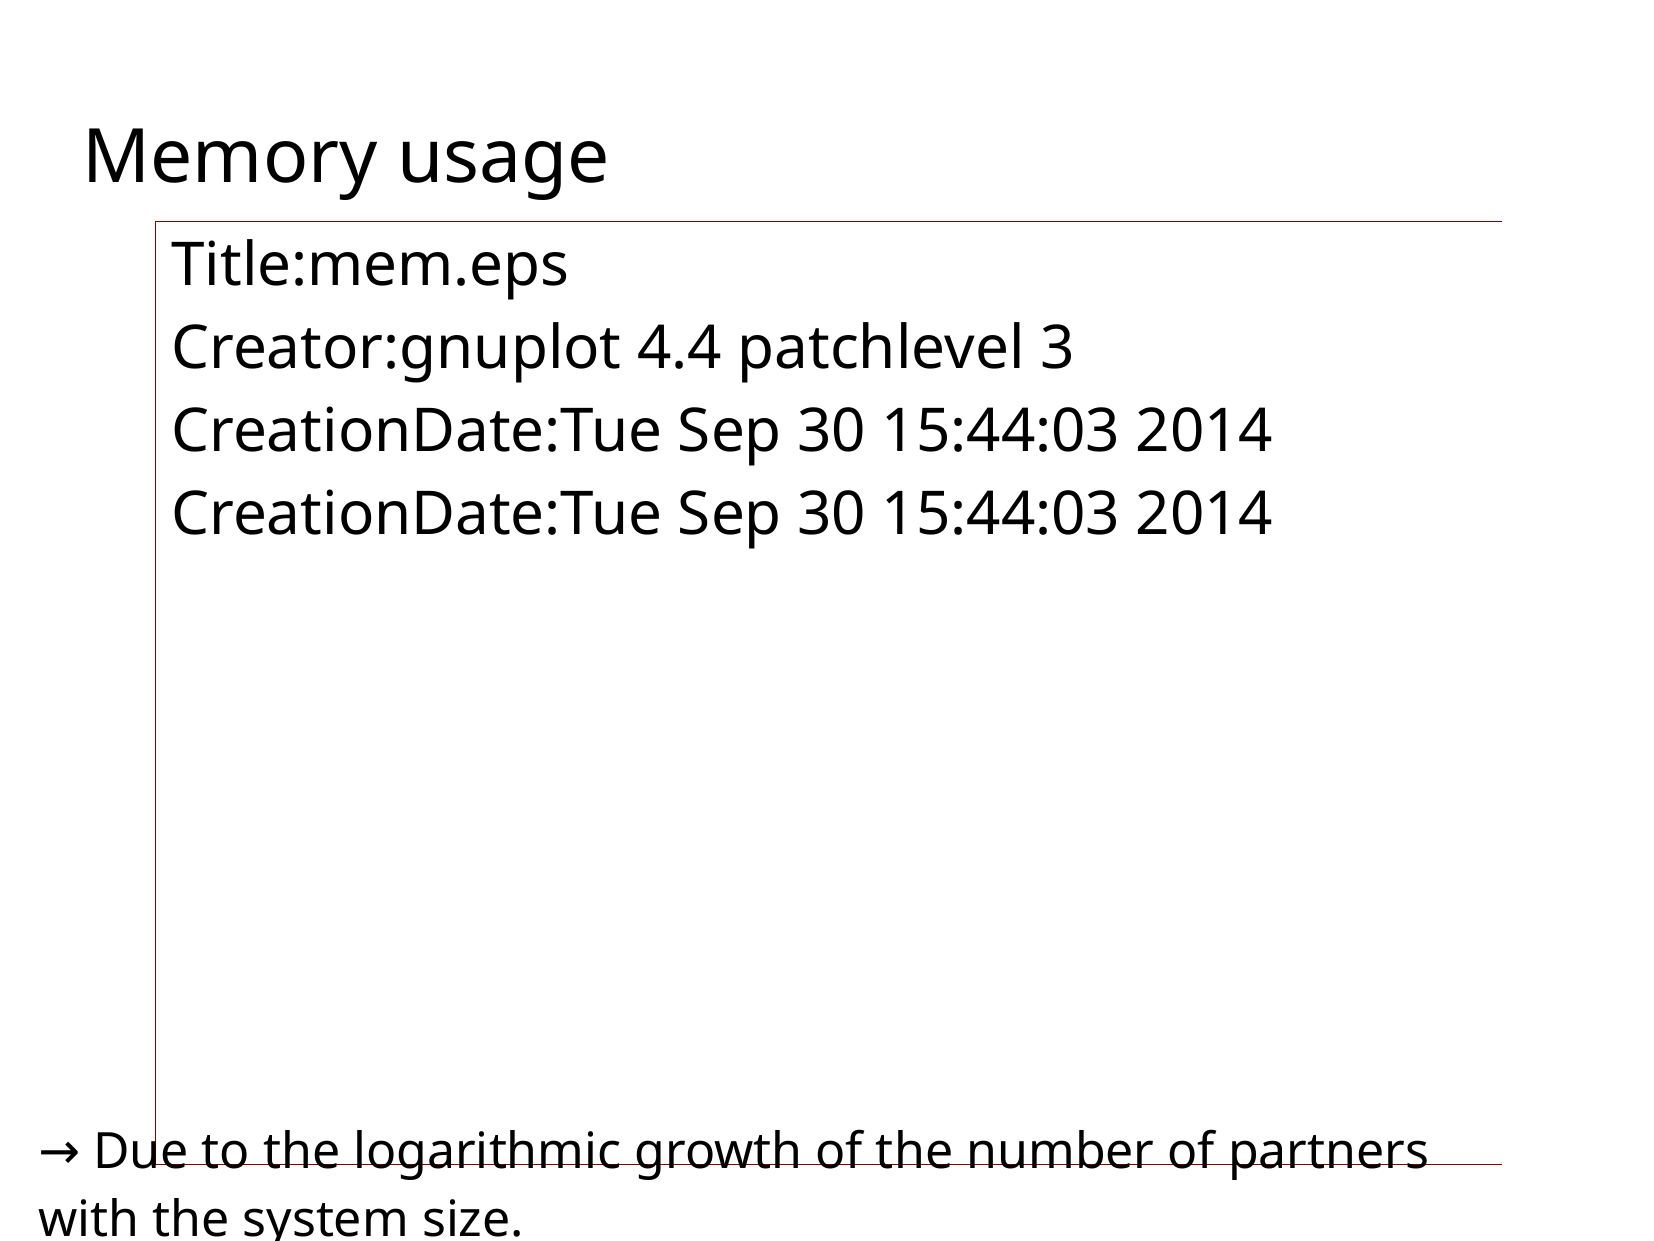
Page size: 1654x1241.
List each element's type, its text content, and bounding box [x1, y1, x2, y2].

picture [151, 217, 1502, 1107]
title Memory usage [82, 49, 1571, 257]
text_box → Due to the logarithmic growth of the number of partners with the system size. [23, 1107, 1507, 1235]
